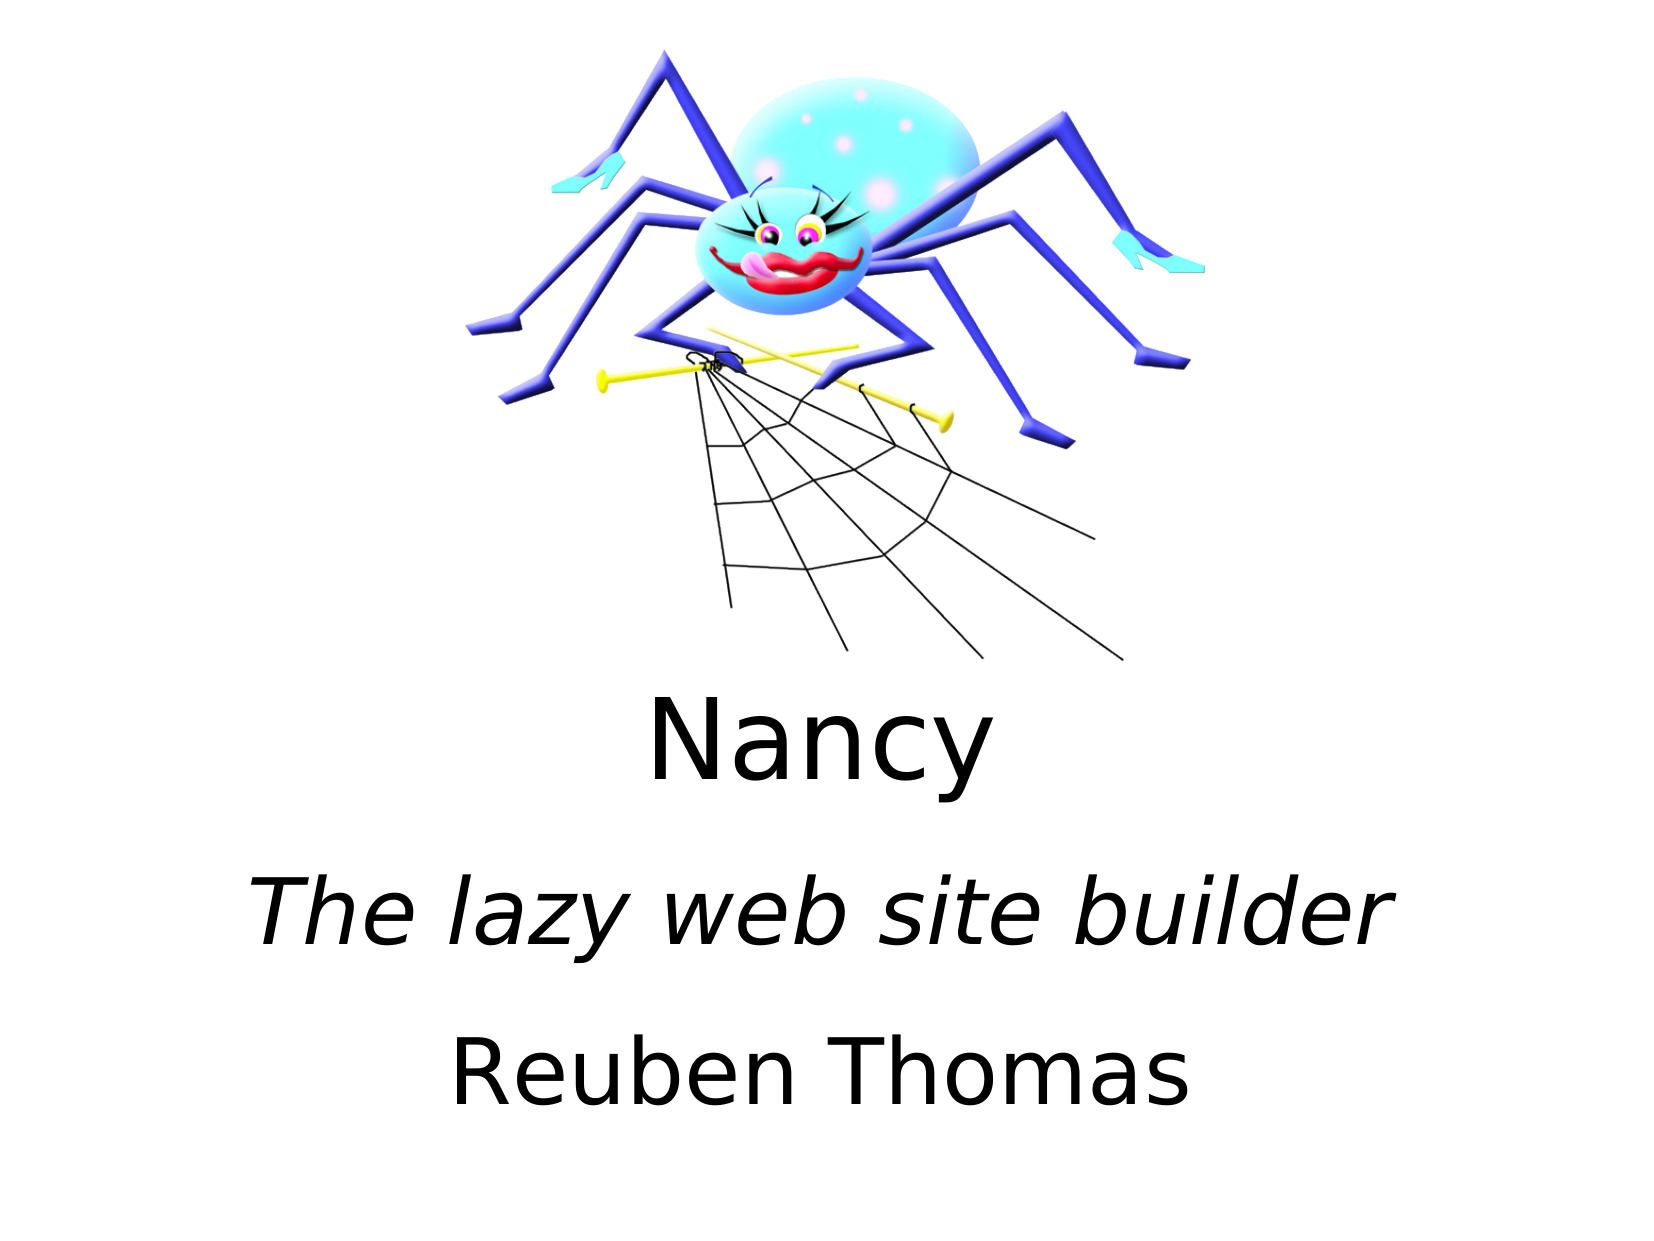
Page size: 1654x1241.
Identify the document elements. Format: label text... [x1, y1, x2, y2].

picture [465, 49, 1205, 661]
title Nancy The lazy web site builder Reuben Thomas [76, 620, 1565, 1182]
